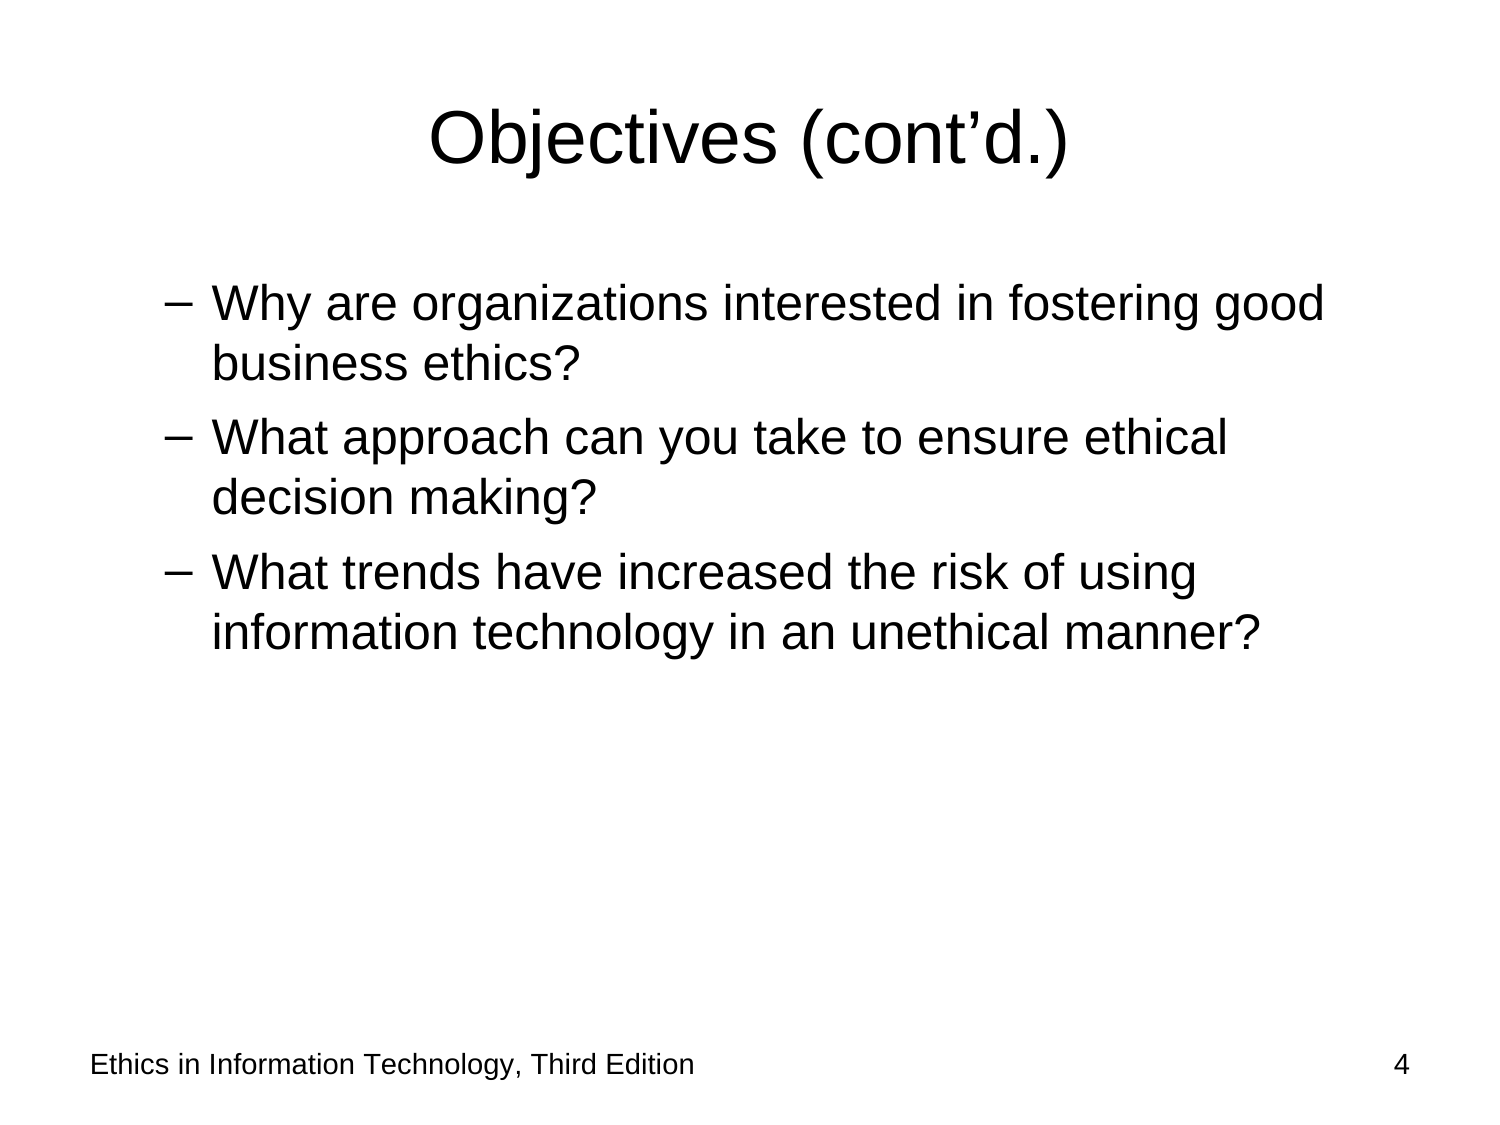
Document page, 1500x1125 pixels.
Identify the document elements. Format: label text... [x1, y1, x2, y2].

text_box <number> [1074, 1037, 1425, 1103]
list Why are organizations interested in fostering good business ethics? What approach can you take to ensure ethical decision making? What trends have increased the risk of using information technology in an unethical manner? [75, 262, 1425, 1005]
text_box Ethics in Information Technology, Third Edition [74, 1037, 1074, 1103]
title Objectives (cont’d.) [75, 45, 1425, 233]
